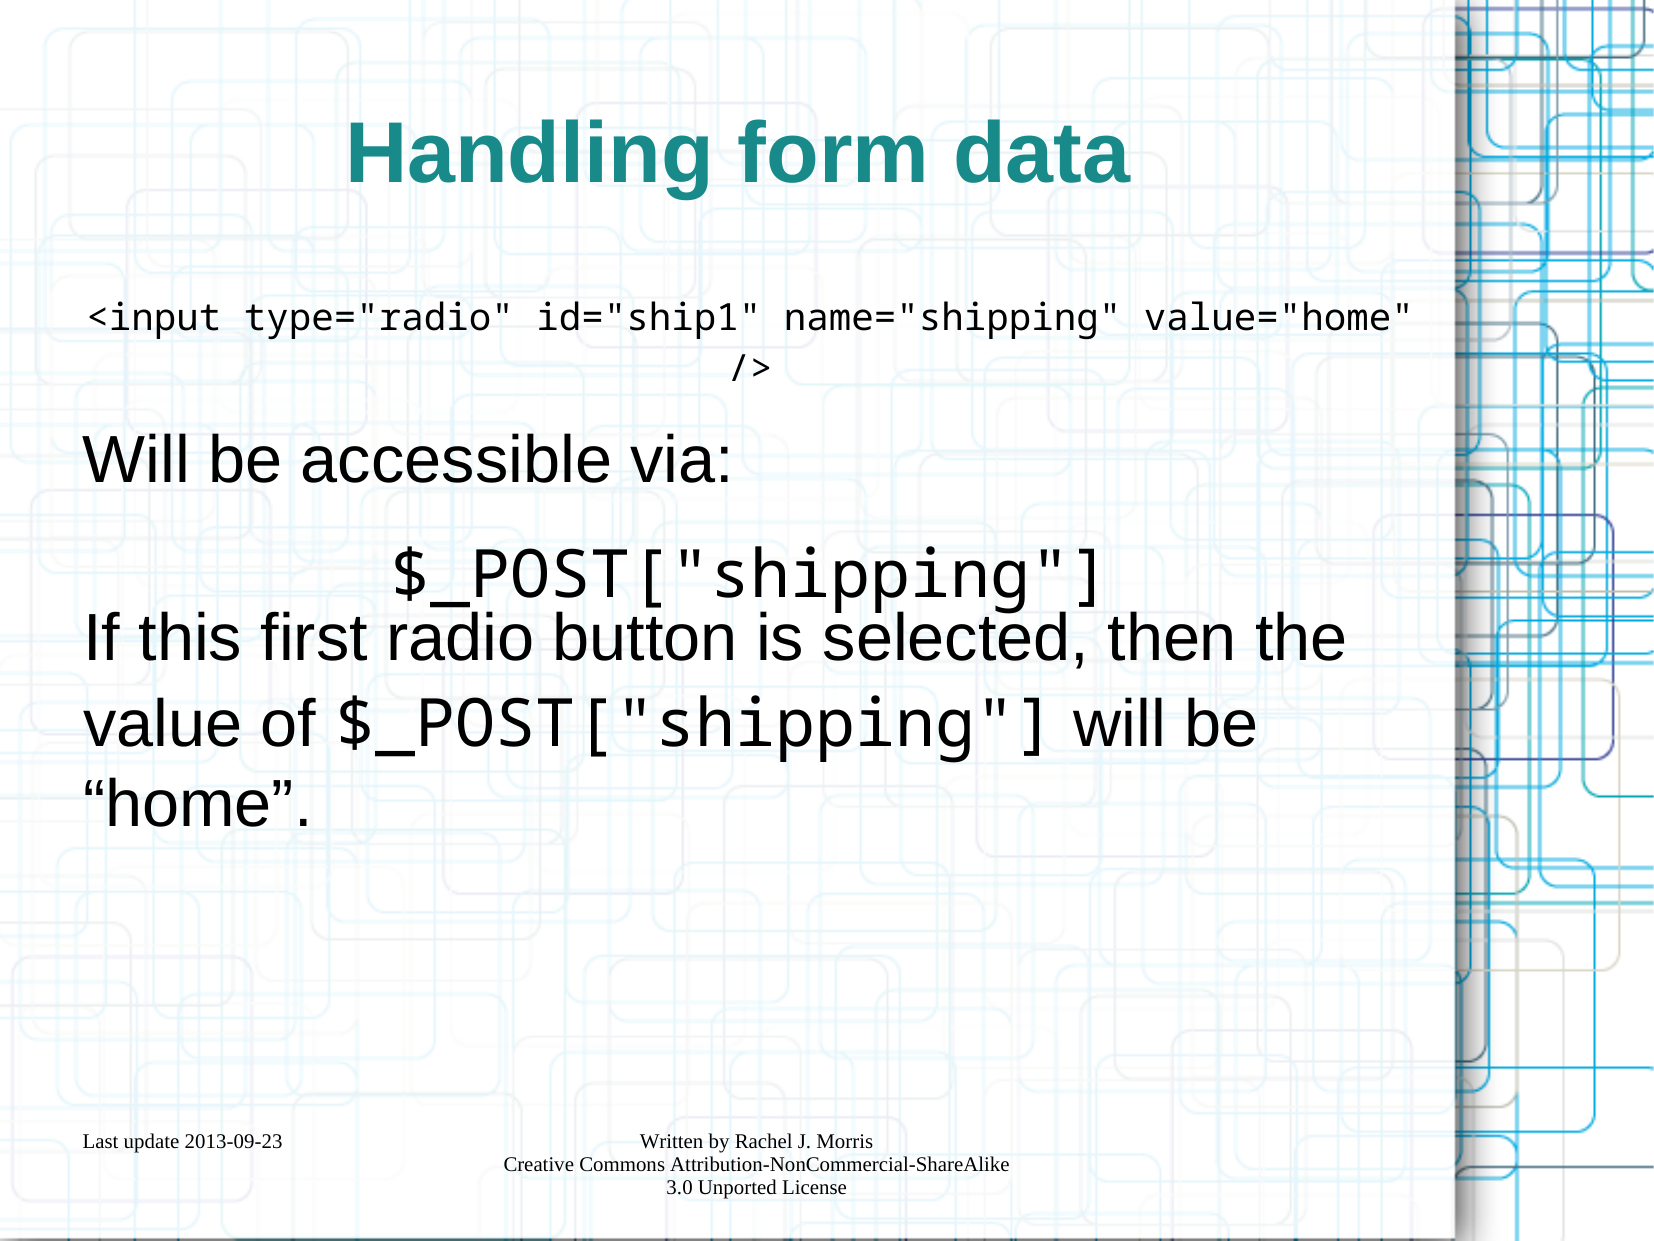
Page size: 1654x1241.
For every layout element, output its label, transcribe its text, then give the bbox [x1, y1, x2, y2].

picture [0, 0, 1654, 1241]
text_box If this first radio button is selected, then the value of $_POST["shipping"] will be “home”. [83, 600, 1396, 1036]
title Handling form data [59, 49, 1418, 257]
list <input type="radio" id="ship1" name="shipping" value="home" /> Will be accessible via: $_POST["shipping"] [82, 290, 1418, 762]
